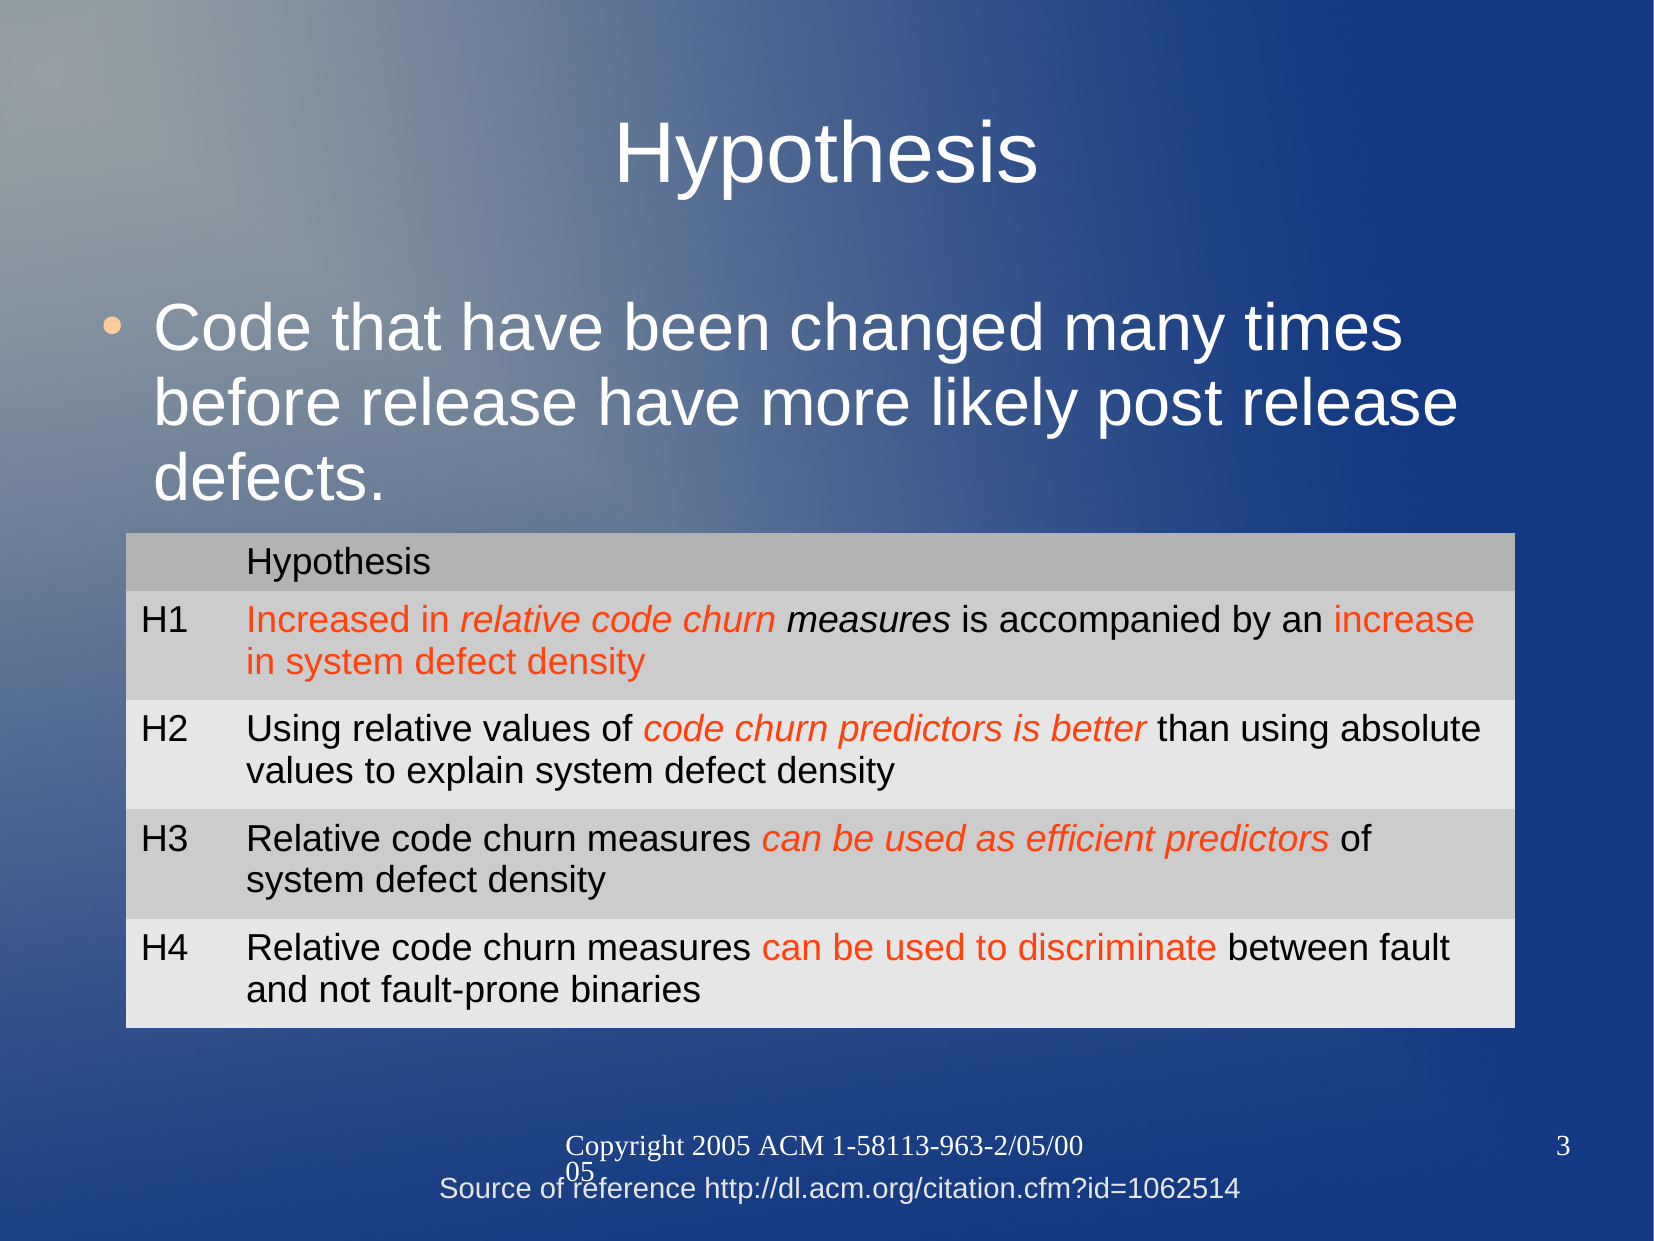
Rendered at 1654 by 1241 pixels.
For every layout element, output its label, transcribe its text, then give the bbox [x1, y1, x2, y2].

list Code that have been changed many times before release have more likely post release defects. [82, 290, 1571, 515]
table_header Hypothesis [231, 533, 1515, 591]
table_cell Relative code churn measures can be used as efficient predictors of system defect density [231, 809, 1515, 919]
table_cell H2 [126, 700, 231, 809]
table_cell Using relative values of code churn predictors is better than using absolute values to explain system defect density [231, 700, 1515, 809]
table_cell H4 [126, 919, 231, 1028]
title Hypothesis [82, 49, 1571, 257]
text_box Source of reference http://dl.acm.org/citation.cfm?id=1062514 [424, 1164, 1257, 1223]
table_cell Relative code churn measures can be used to discriminate between fault and not fault-prone binaries [231, 919, 1515, 1028]
table_cell H3 [126, 809, 231, 919]
table_cell H1 [126, 591, 231, 700]
table_cell Increased in relative code churn measures is accompanied by an increase in system defect density [231, 591, 1515, 700]
picture [0, 0, 1654, 1241]
table_header [126, 533, 231, 591]
